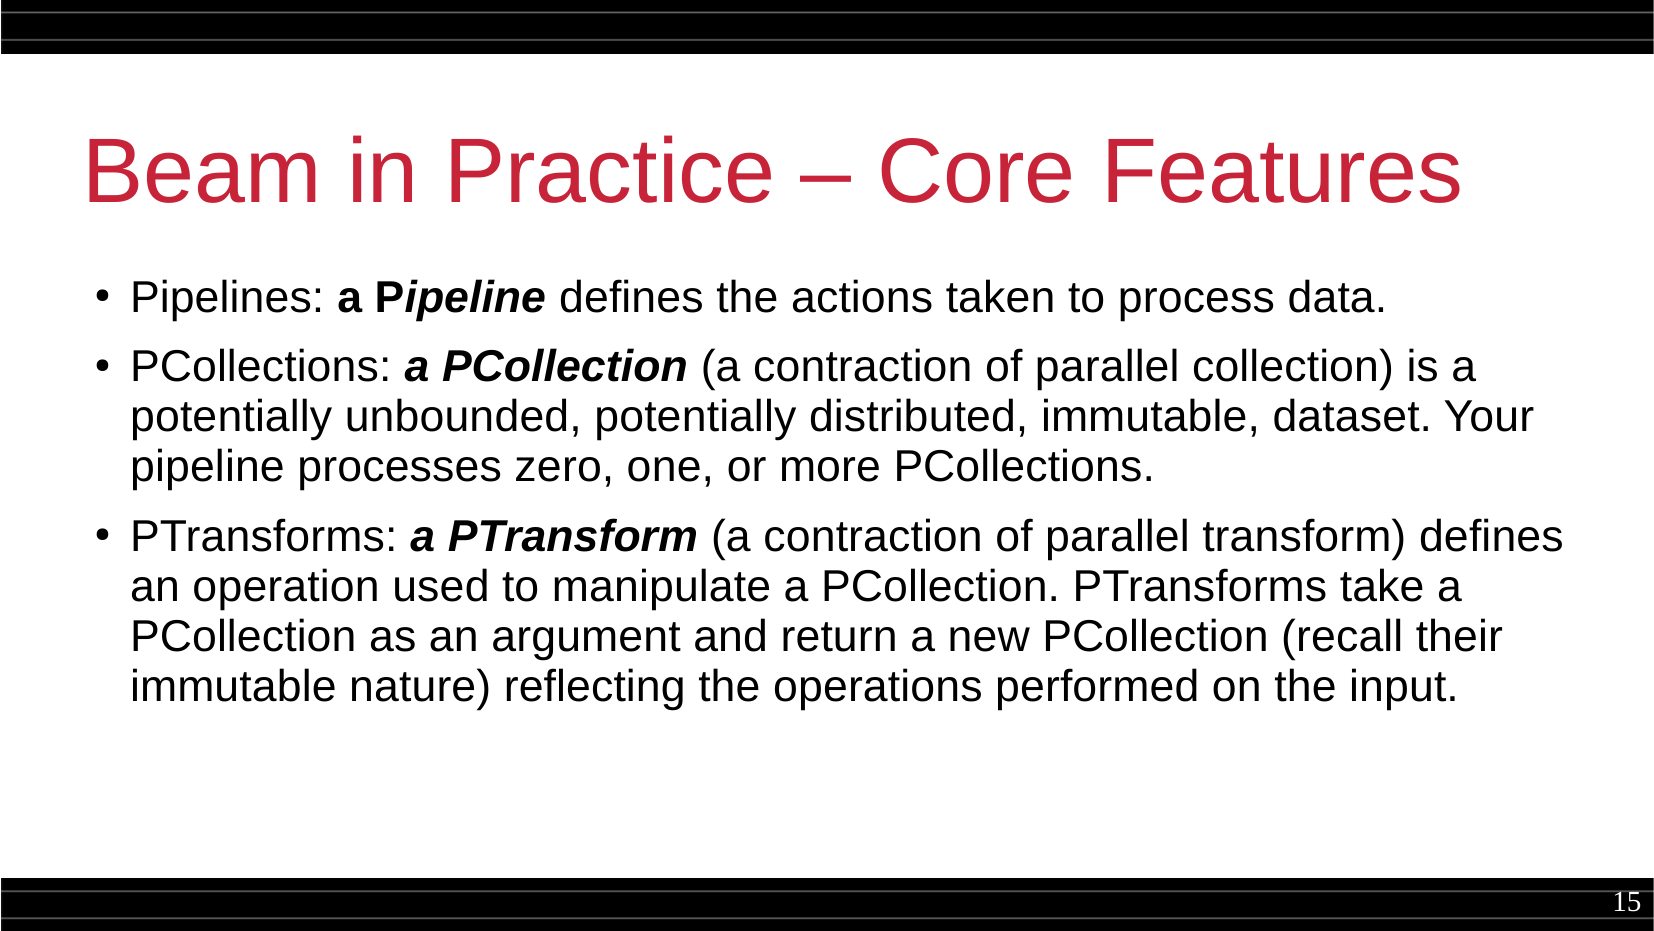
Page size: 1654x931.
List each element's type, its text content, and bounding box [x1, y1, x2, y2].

list Pipelines: a Pipeline defines the actions taken to process data. PCollections: a PCollection (a contraction of parallel collection) is a potentially unbounded, potentially distributed, immutable, dataset. Your pipeline processes zero, one, or more PCollections. PTransforms: a PTransform (a contraction of parallel transform) defines an operation used to manipulate a PCollection. PTransforms take a PCollection as an argument and return a new PCollection (recall their immutable nature) reflecting the operations performed on the input. [82, 271, 1571, 758]
title Beam in Practice – Core Features [82, 92, 1571, 249]
picture [1, 0, 1654, 54]
picture [1, 878, 1654, 931]
